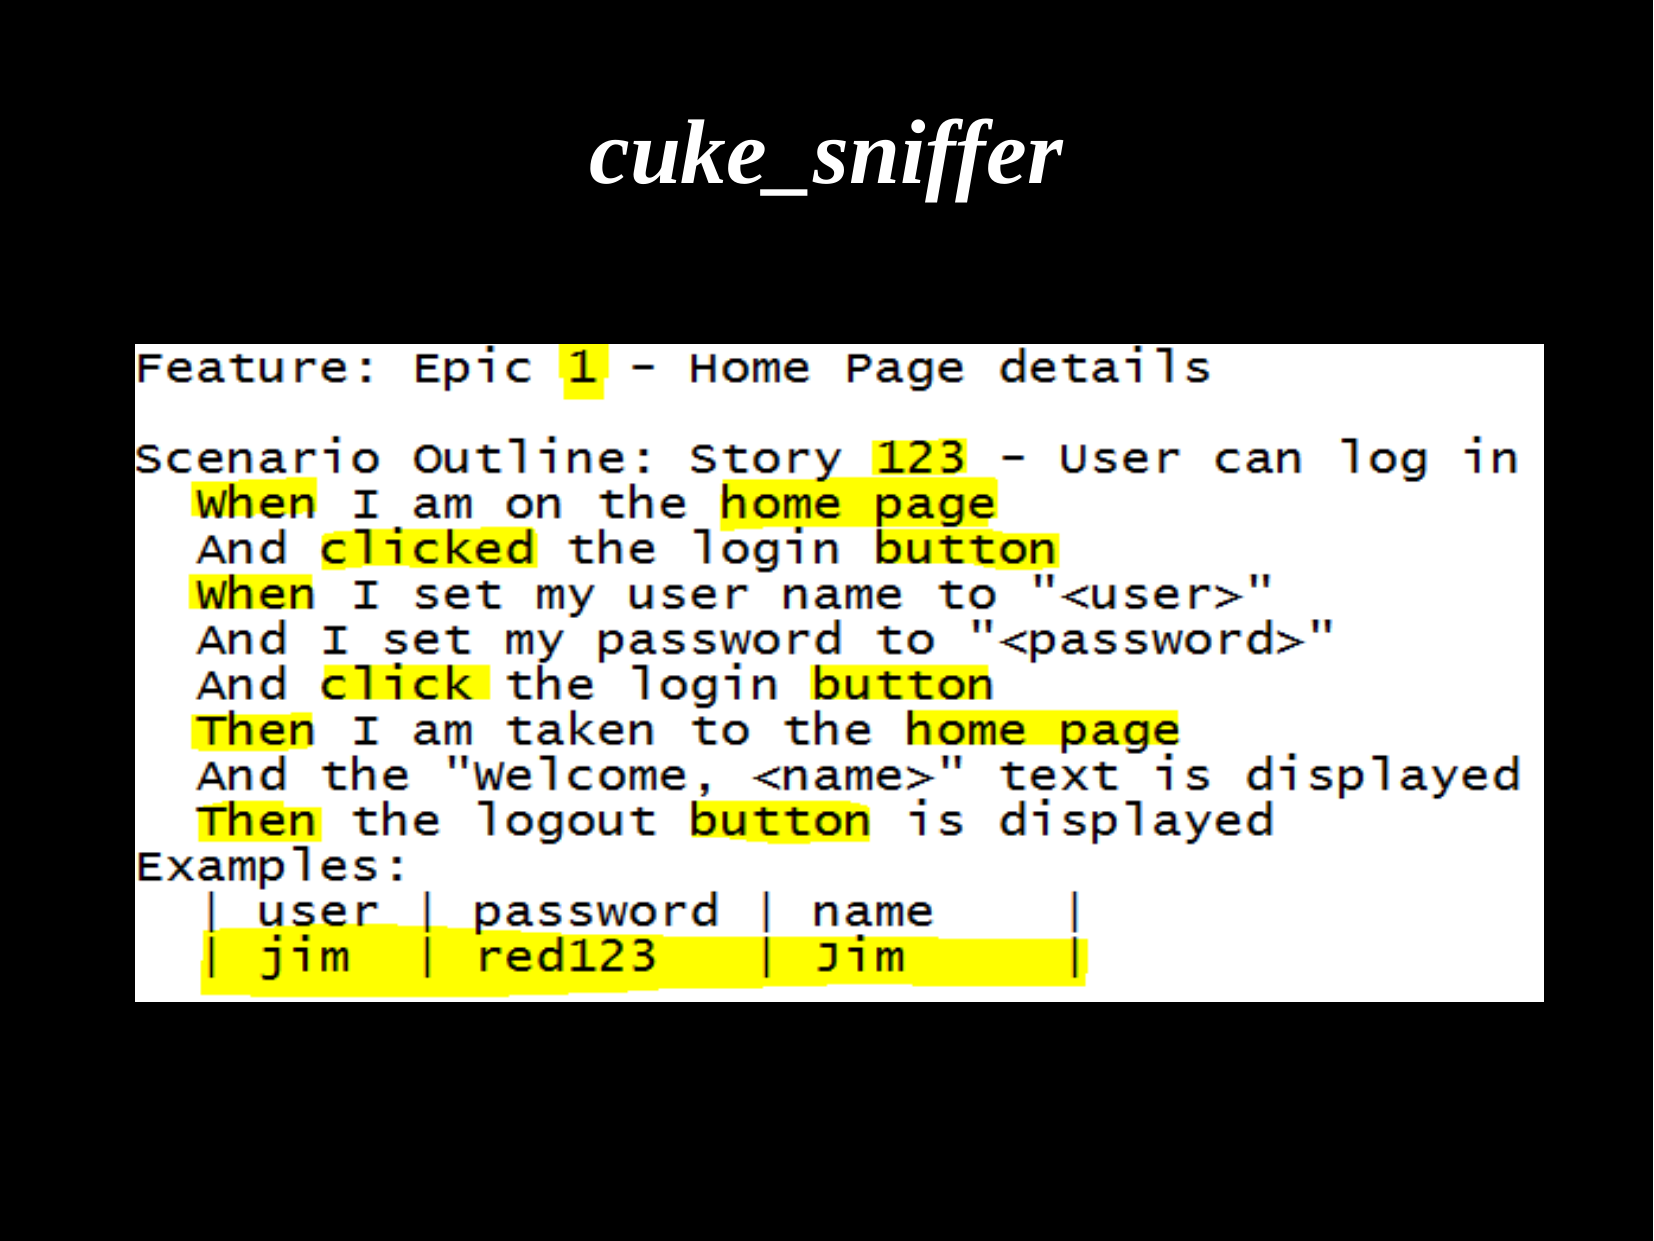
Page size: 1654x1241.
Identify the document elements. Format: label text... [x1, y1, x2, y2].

picture [135, 344, 1544, 1002]
title cuke_sniffer [82, 49, 1571, 257]
